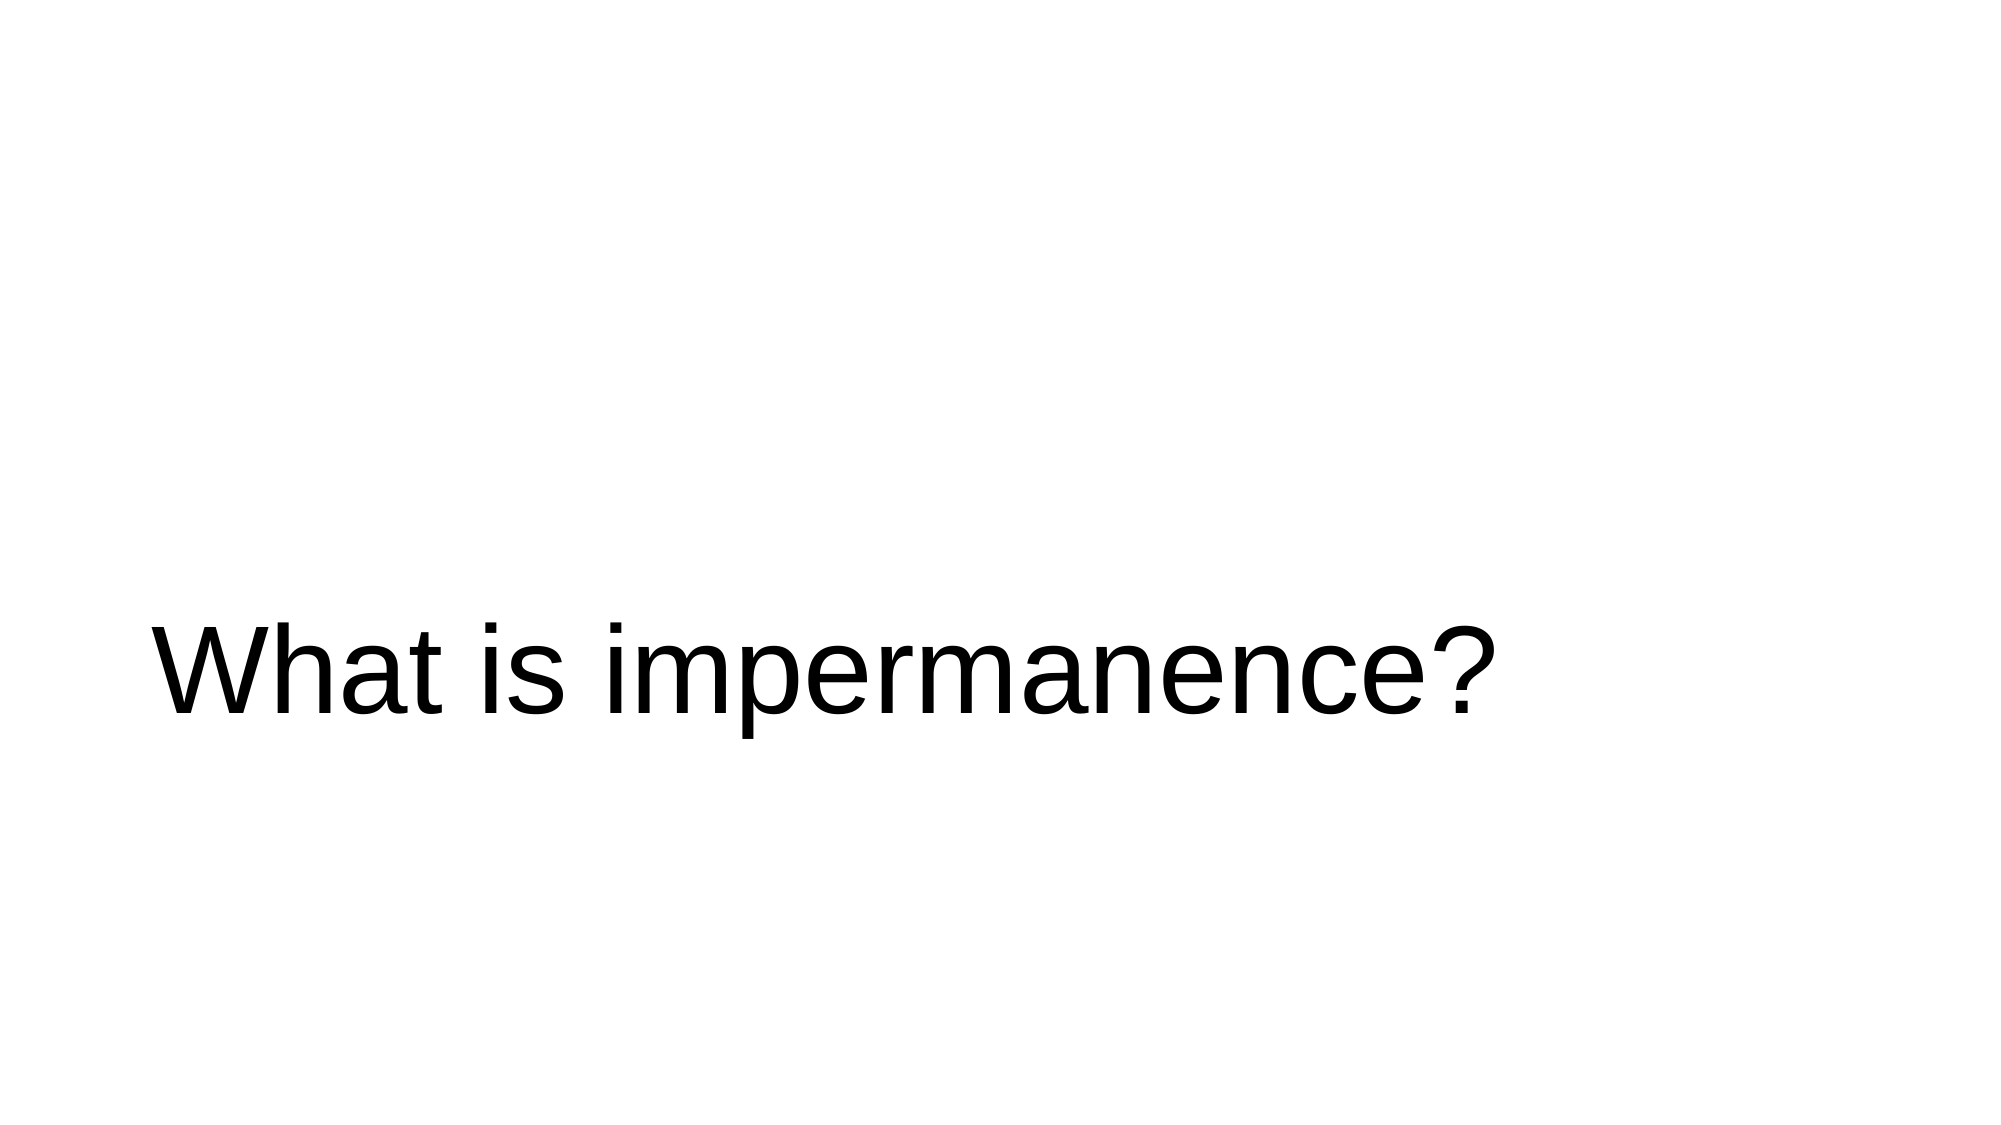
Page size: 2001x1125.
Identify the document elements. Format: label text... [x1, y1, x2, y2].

title What is impermanence? [136, 280, 1862, 749]
